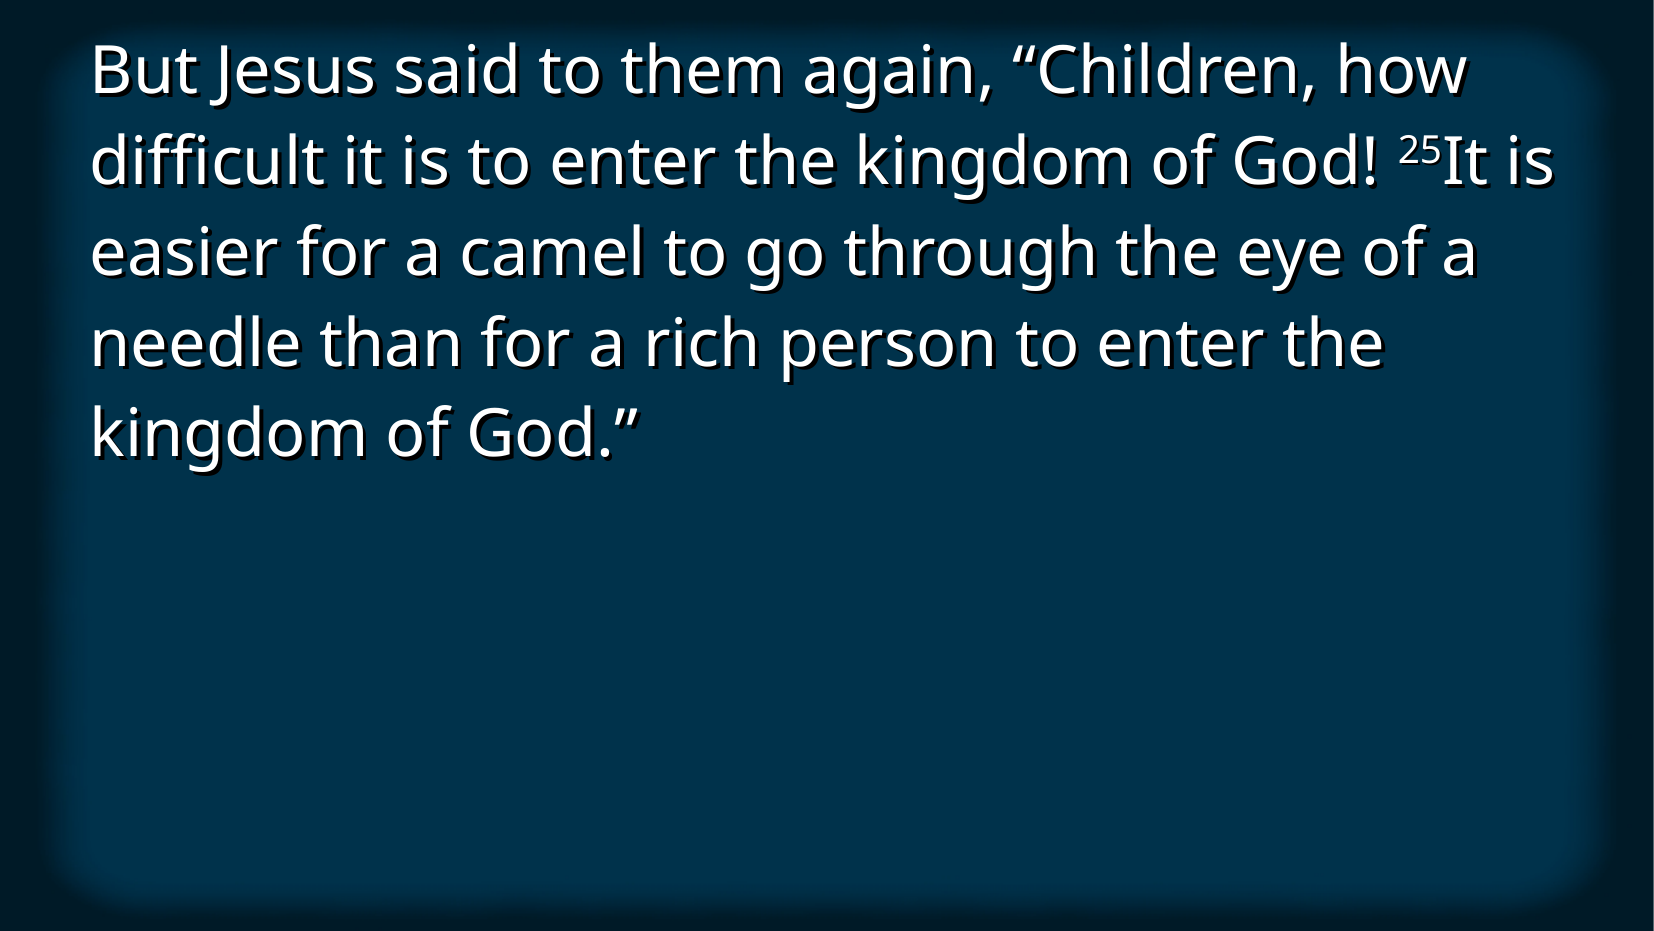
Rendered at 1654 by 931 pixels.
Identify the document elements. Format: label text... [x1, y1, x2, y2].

picture [0, 0, 1654, 931]
text_box But Jesus said to them again, “Children, how difficult it is to enter the kingdom of God! 25It is easier for a camel to go through the eye of a needle than for a rich person to enter the kingdom of God.” [75, 15, 1591, 474]
